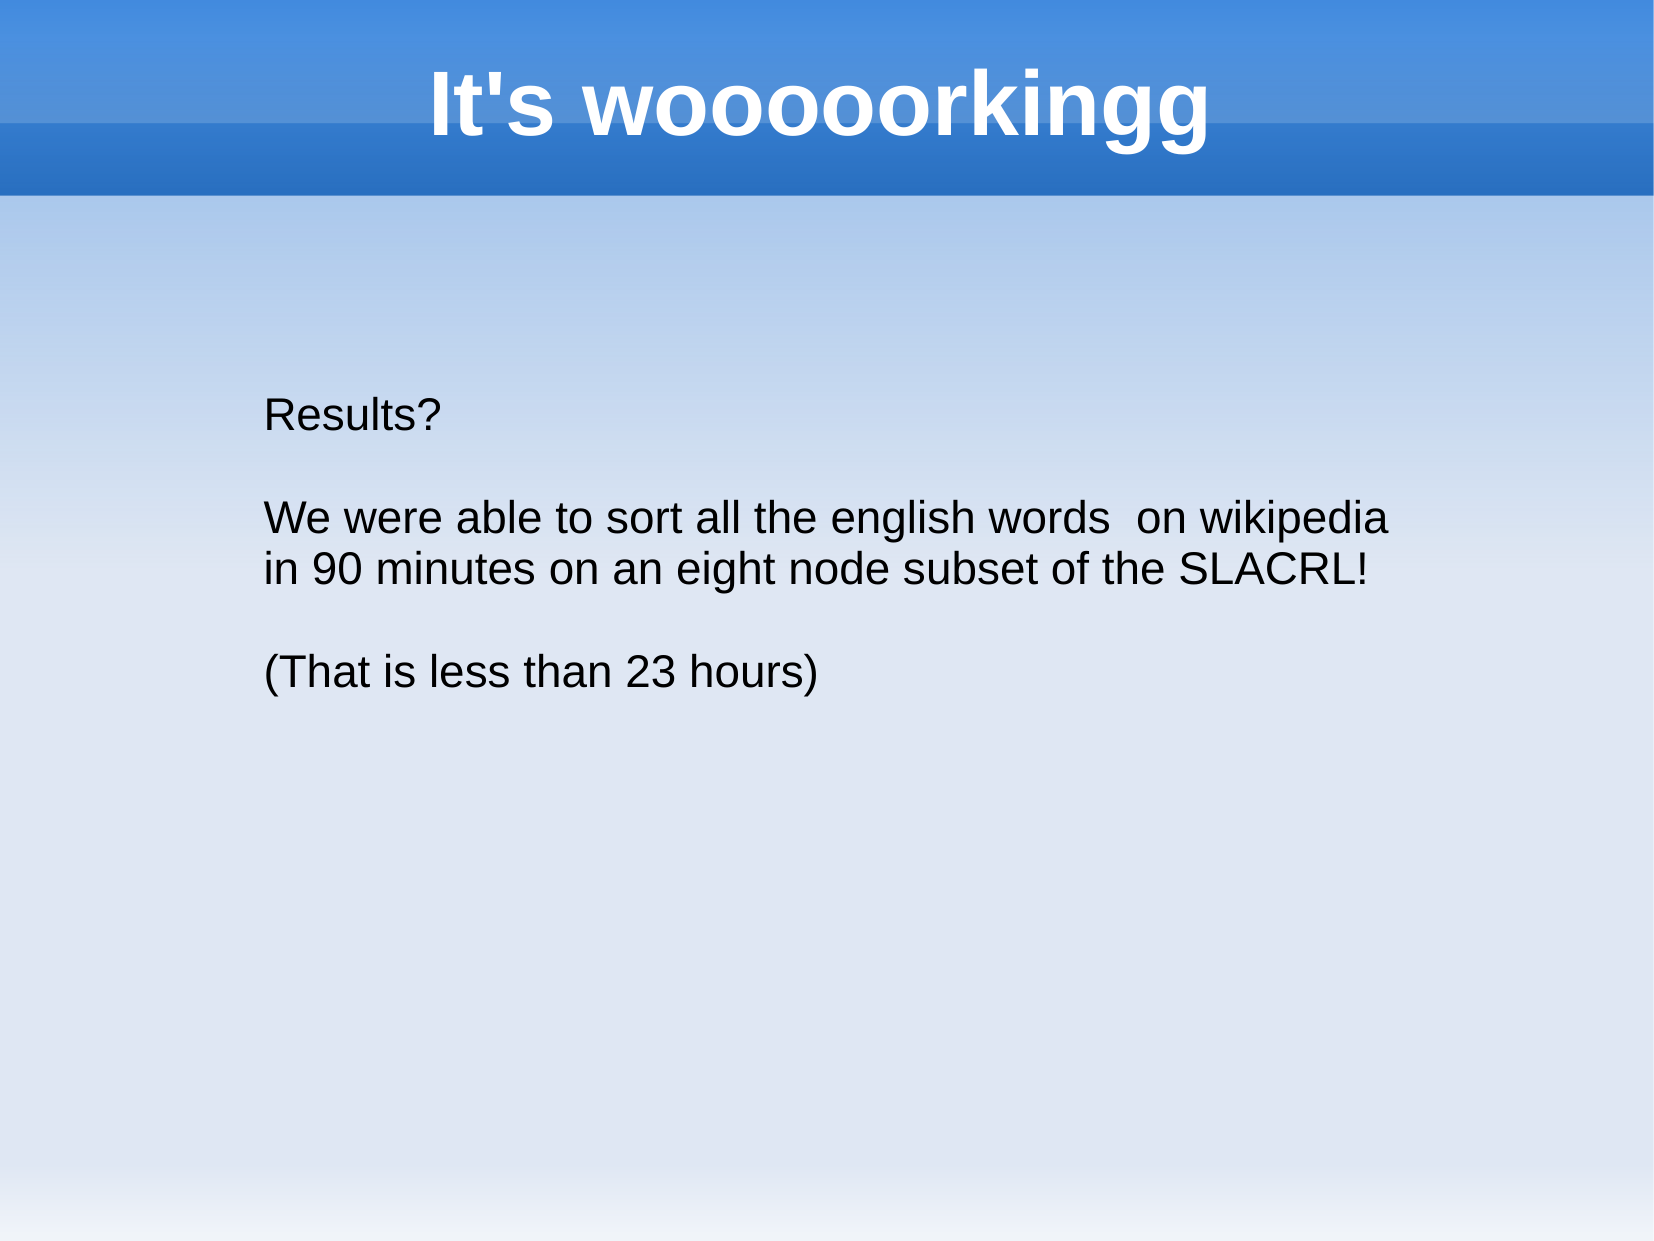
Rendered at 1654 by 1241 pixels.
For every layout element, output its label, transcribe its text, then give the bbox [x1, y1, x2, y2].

title It's wooooorkingg [76, 7, 1565, 200]
picture [0, 0, 1654, 1241]
text_box Results? We were able to sort all the english words on wikipedia in 90 minutes on an eight node subset of the SLACRL! (That is less than 23 hours) [248, 382, 1405, 859]
